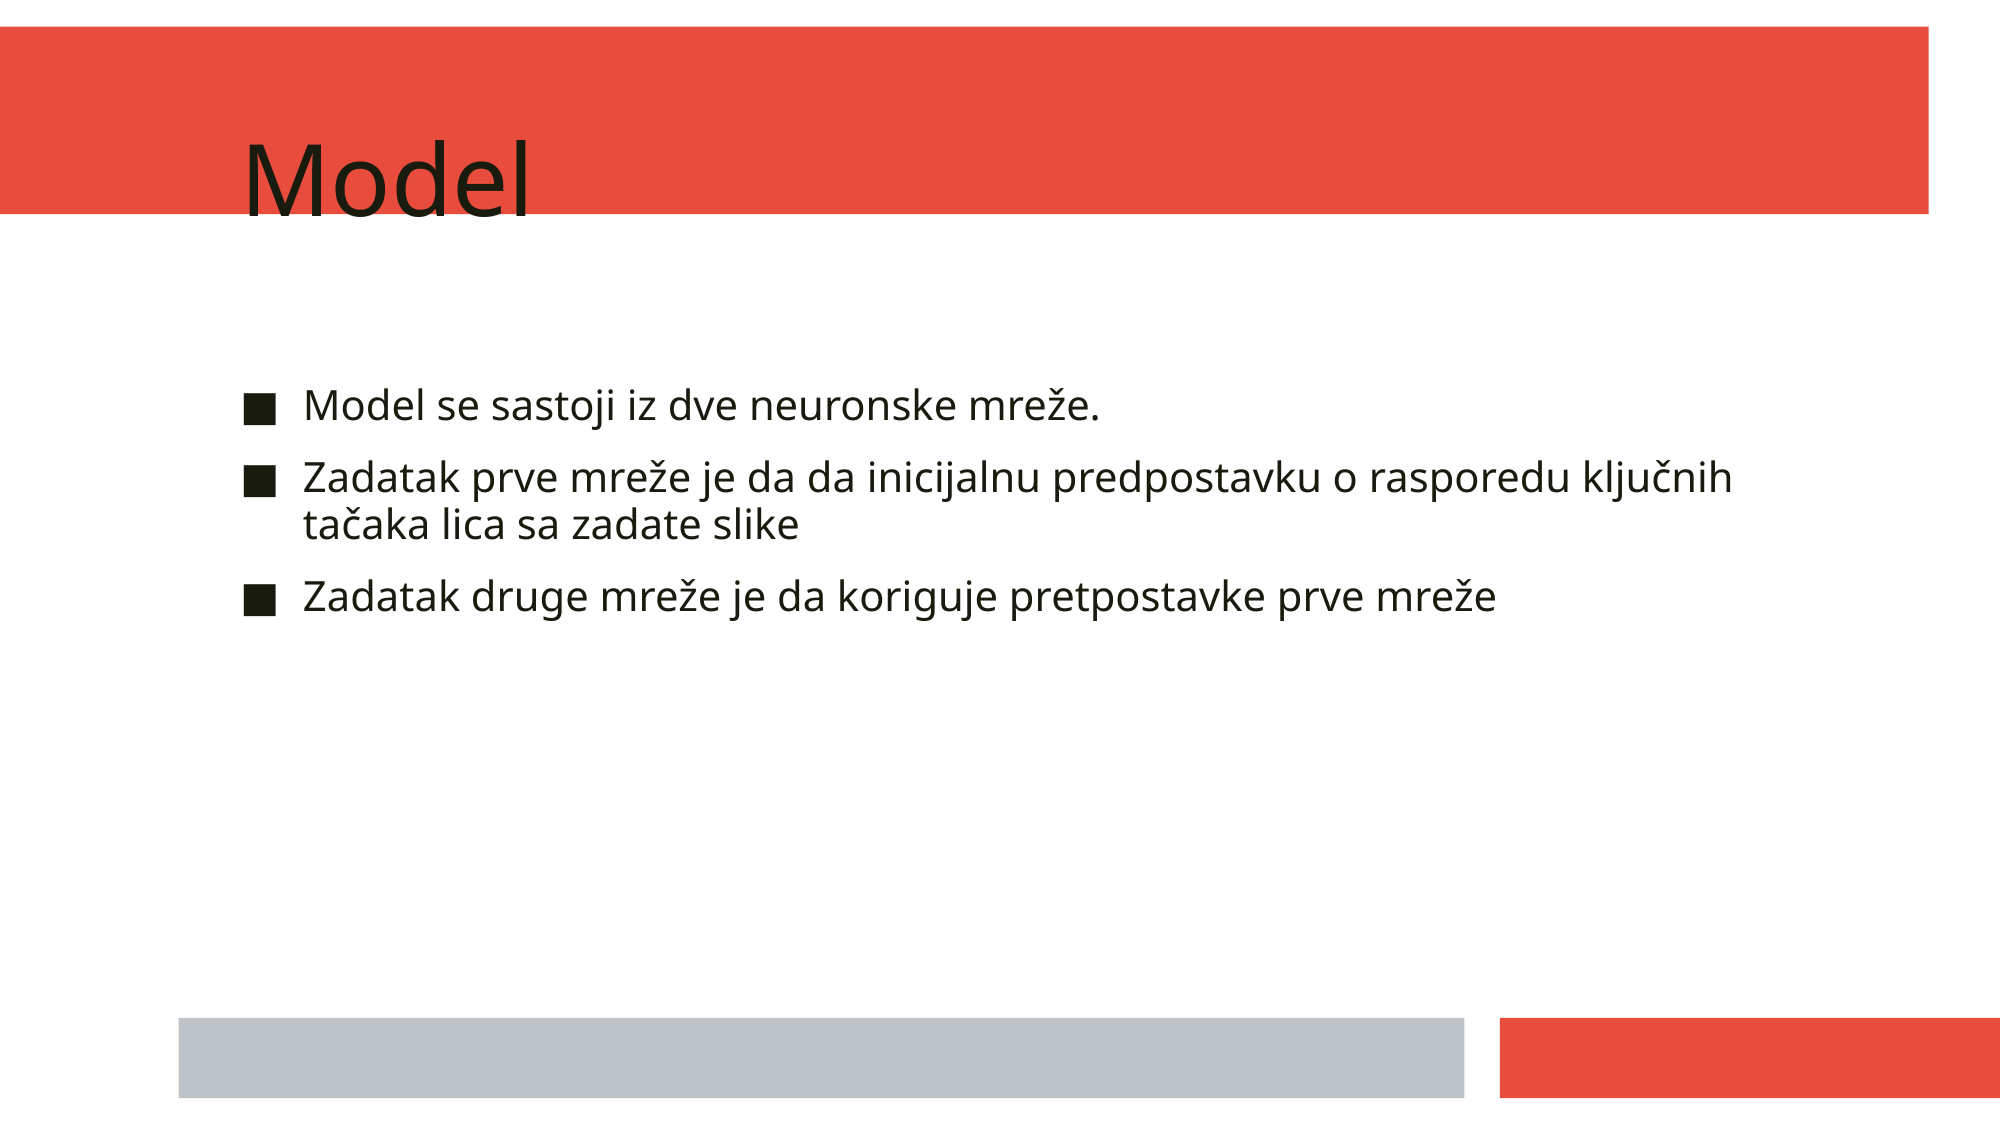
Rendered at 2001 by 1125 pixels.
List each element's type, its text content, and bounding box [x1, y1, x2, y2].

title Model [225, 112, 1800, 357]
list Model se sastoji iz dve neuronske mreže. Zadatak prve mreže je da da inicijalnu predpostavku o rasporedu ključnih tačaka lica sa zadate slike Zadatak druge mreže je da koriguje pretpostavke prve mreže [225, 375, 1800, 963]
